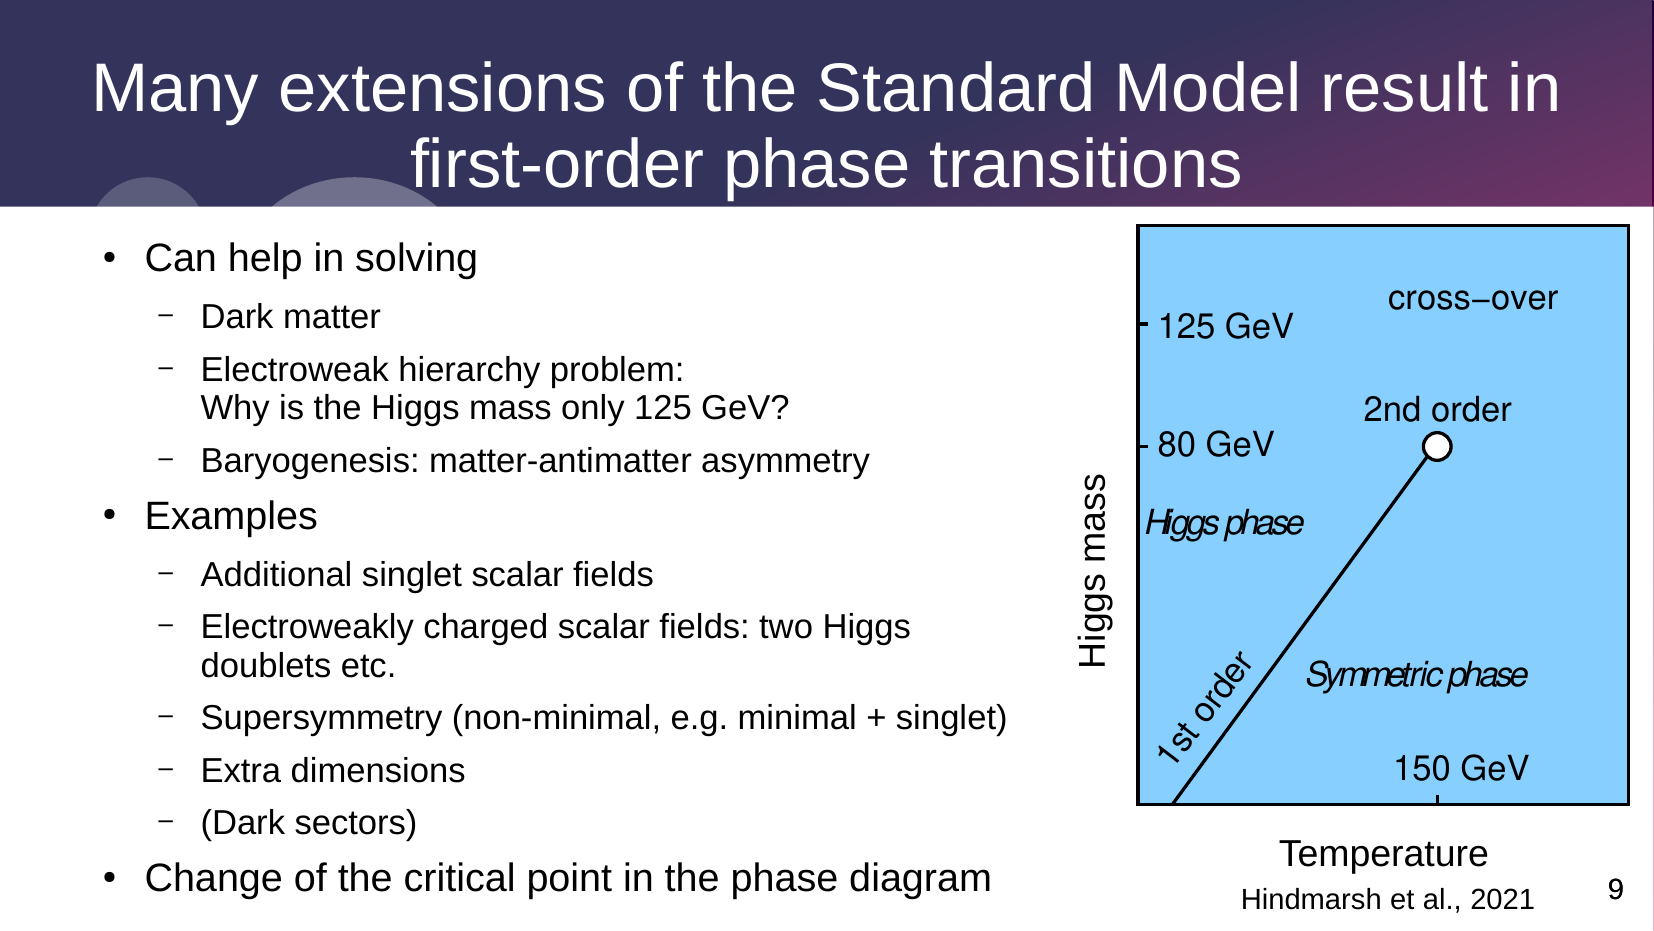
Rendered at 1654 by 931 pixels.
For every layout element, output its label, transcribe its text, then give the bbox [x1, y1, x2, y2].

text_box Hindmarsh et al., 2021 [1225, 875, 1551, 923]
list Can help in solving Dark matter Electroweak hierarchy problem: Why is the Higgs mass only 125 GeV? Baryogenesis: matter-antimatter asymmetry Examples Additional singlet scalar fields Electroweakly charged scalar fields: two Higgs doublets etc. Supersymmetry (non-minimal, e.g. minimal + singlet) Extra dimensions (Dark sectors) Change of the critical point in the phase diagram [88, 236, 1051, 901]
title Many extensions of the Standard Model result in first-order phase transitions [88, 44, 1565, 207]
text_box Higgs mass [1069, 462, 1115, 681]
picture [1073, 223, 1631, 876]
text_box Temperature [1275, 830, 1494, 875]
